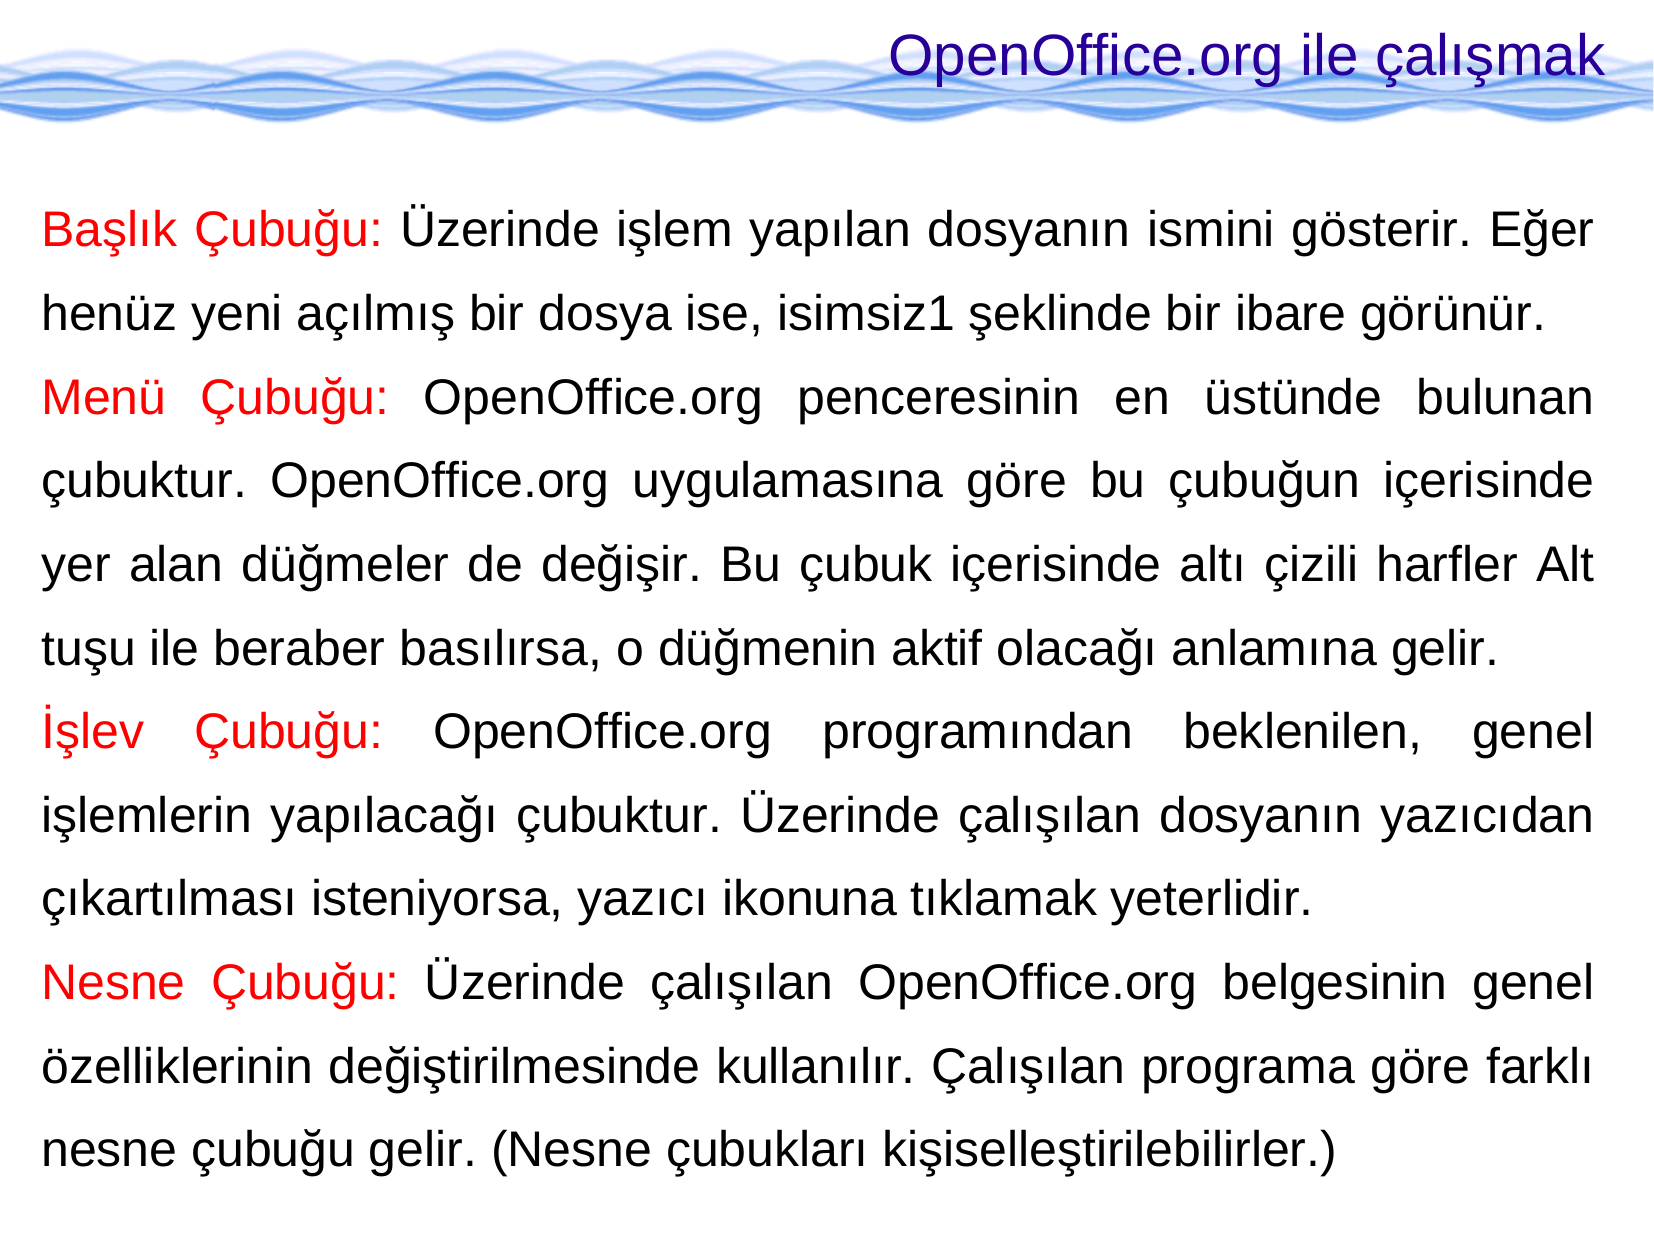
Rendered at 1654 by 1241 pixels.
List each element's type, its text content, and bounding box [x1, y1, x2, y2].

picture [0, 41, 1654, 129]
text_box OpenOffice.org ile çalışmak [587, 15, 1654, 96]
text_box Başlık Çubuğu: Üzerinde işlem yapılan dosyanın ismini gösterir. Eğer henüz yeni açılmış bir dosya ise, isimsiz1 şeklinde bir ibare görünür. Menü Çubuğu: OpenOffice.org penceresinin en üstünde bulunan çubuktur. OpenOffice.org uygulamasına göre bu çubuğun içerisinde yer alan düğmeler de değişir. Bu çubuk içerisinde altı çizili harfler Alt tuşu ile beraber basılırsa, o düğmenin aktif olacağı anlamına gelir. İşlev Çubuğu: OpenOffice.org programından beklenilen, genel işlemlerin yapılacağı çubuktur. Üzerinde çalışılan dosyanın yazıcıdan çıkartılması isteniyorsa, yazıcı ikonuna tıklamak yeterlidir. Nesne Çubuğu: Üzerinde çalışılan OpenOffice.org belgesinin genel özelliklerinin değiştirilmesinde kullanılır. Çalışılan programa göre farklı nesne çubuğu gelir. (Nesne çubukları kişiselleştirilebilirler.) [26, 166, 1610, 1241]
